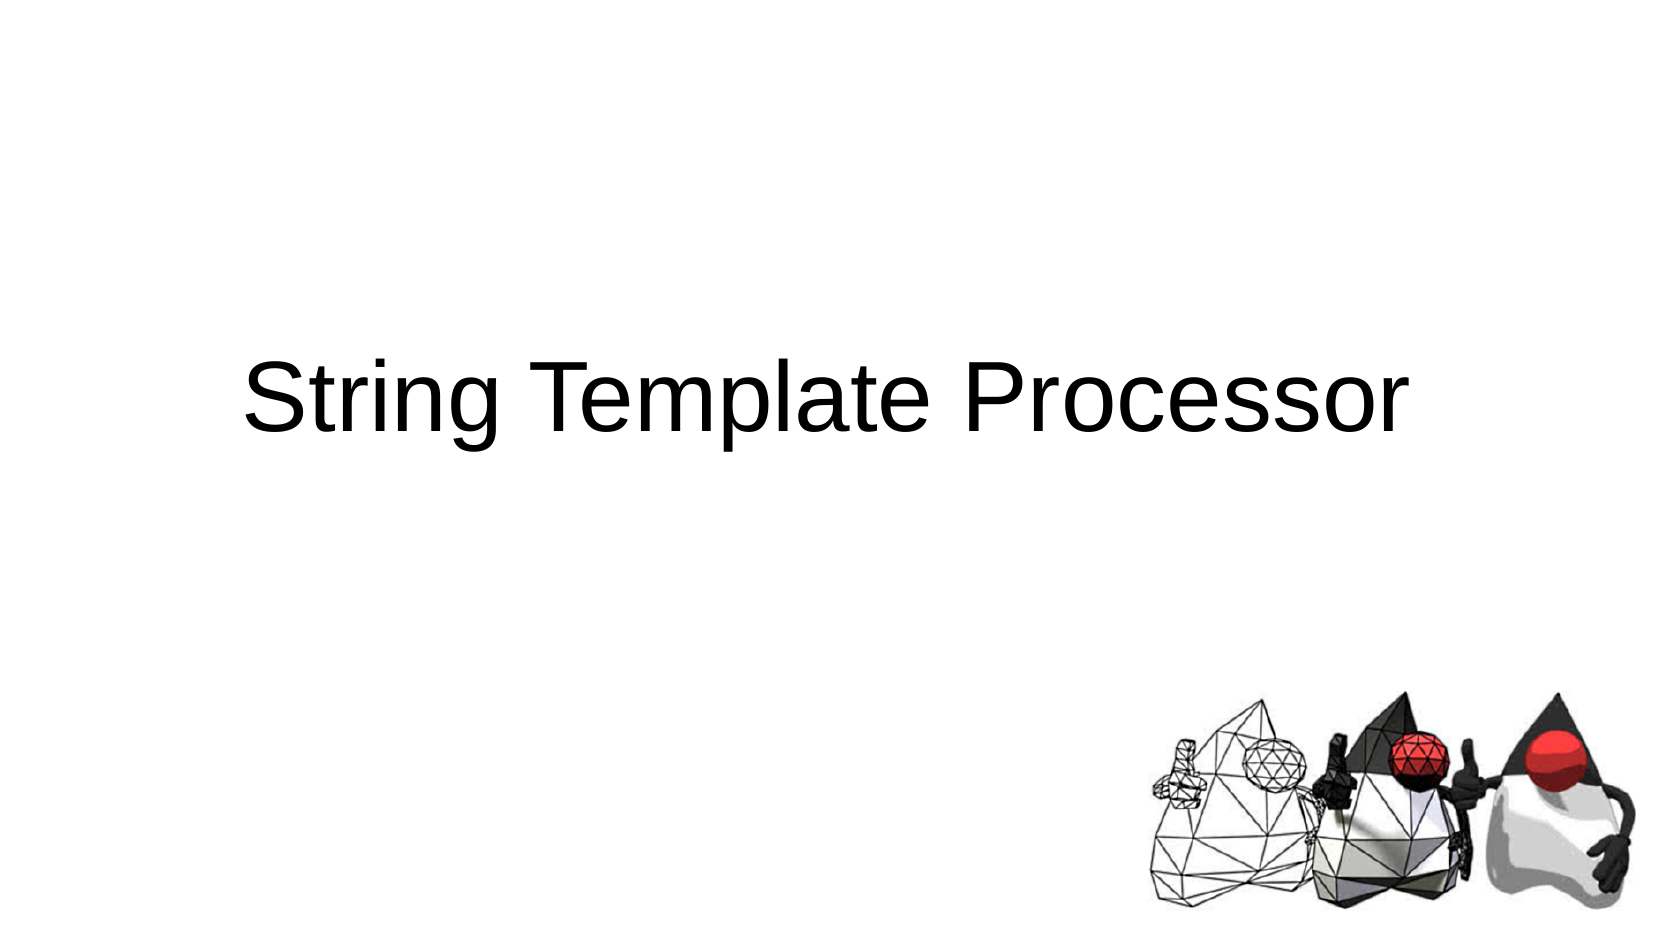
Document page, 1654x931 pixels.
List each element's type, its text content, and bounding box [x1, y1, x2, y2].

picture [1140, 686, 1636, 916]
subtitle String Template Processor [82, 37, 1571, 757]
